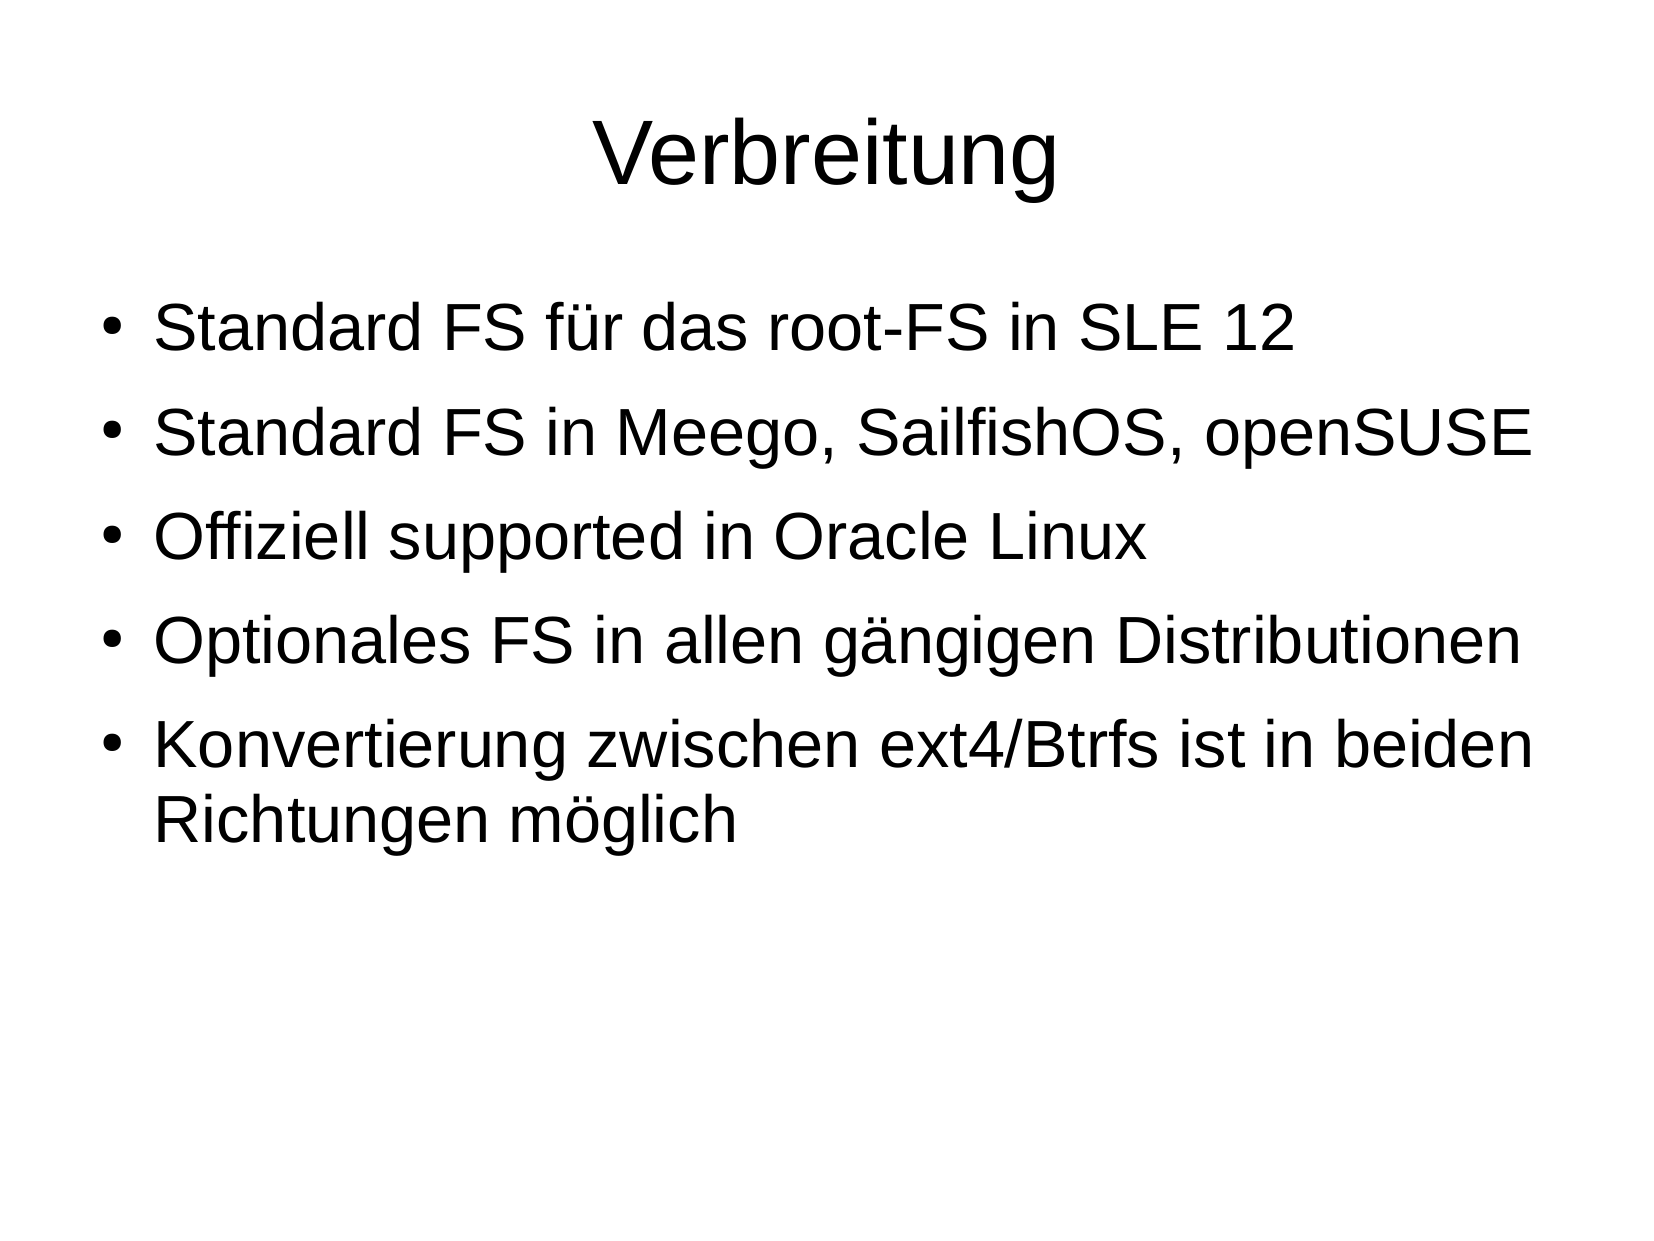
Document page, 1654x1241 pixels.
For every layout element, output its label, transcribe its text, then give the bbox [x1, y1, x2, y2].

title Verbreitung [82, 49, 1571, 257]
list Standard FS für das root-FS in SLE 12 Standard FS in Meego, SailfishOS, openSUSE Offiziell supported in Oracle Linux Optionales FS in allen gängigen Distributionen Konvertierung zwischen ext4/Btrfs ist in beiden Richtungen möglich [82, 290, 1571, 1010]
